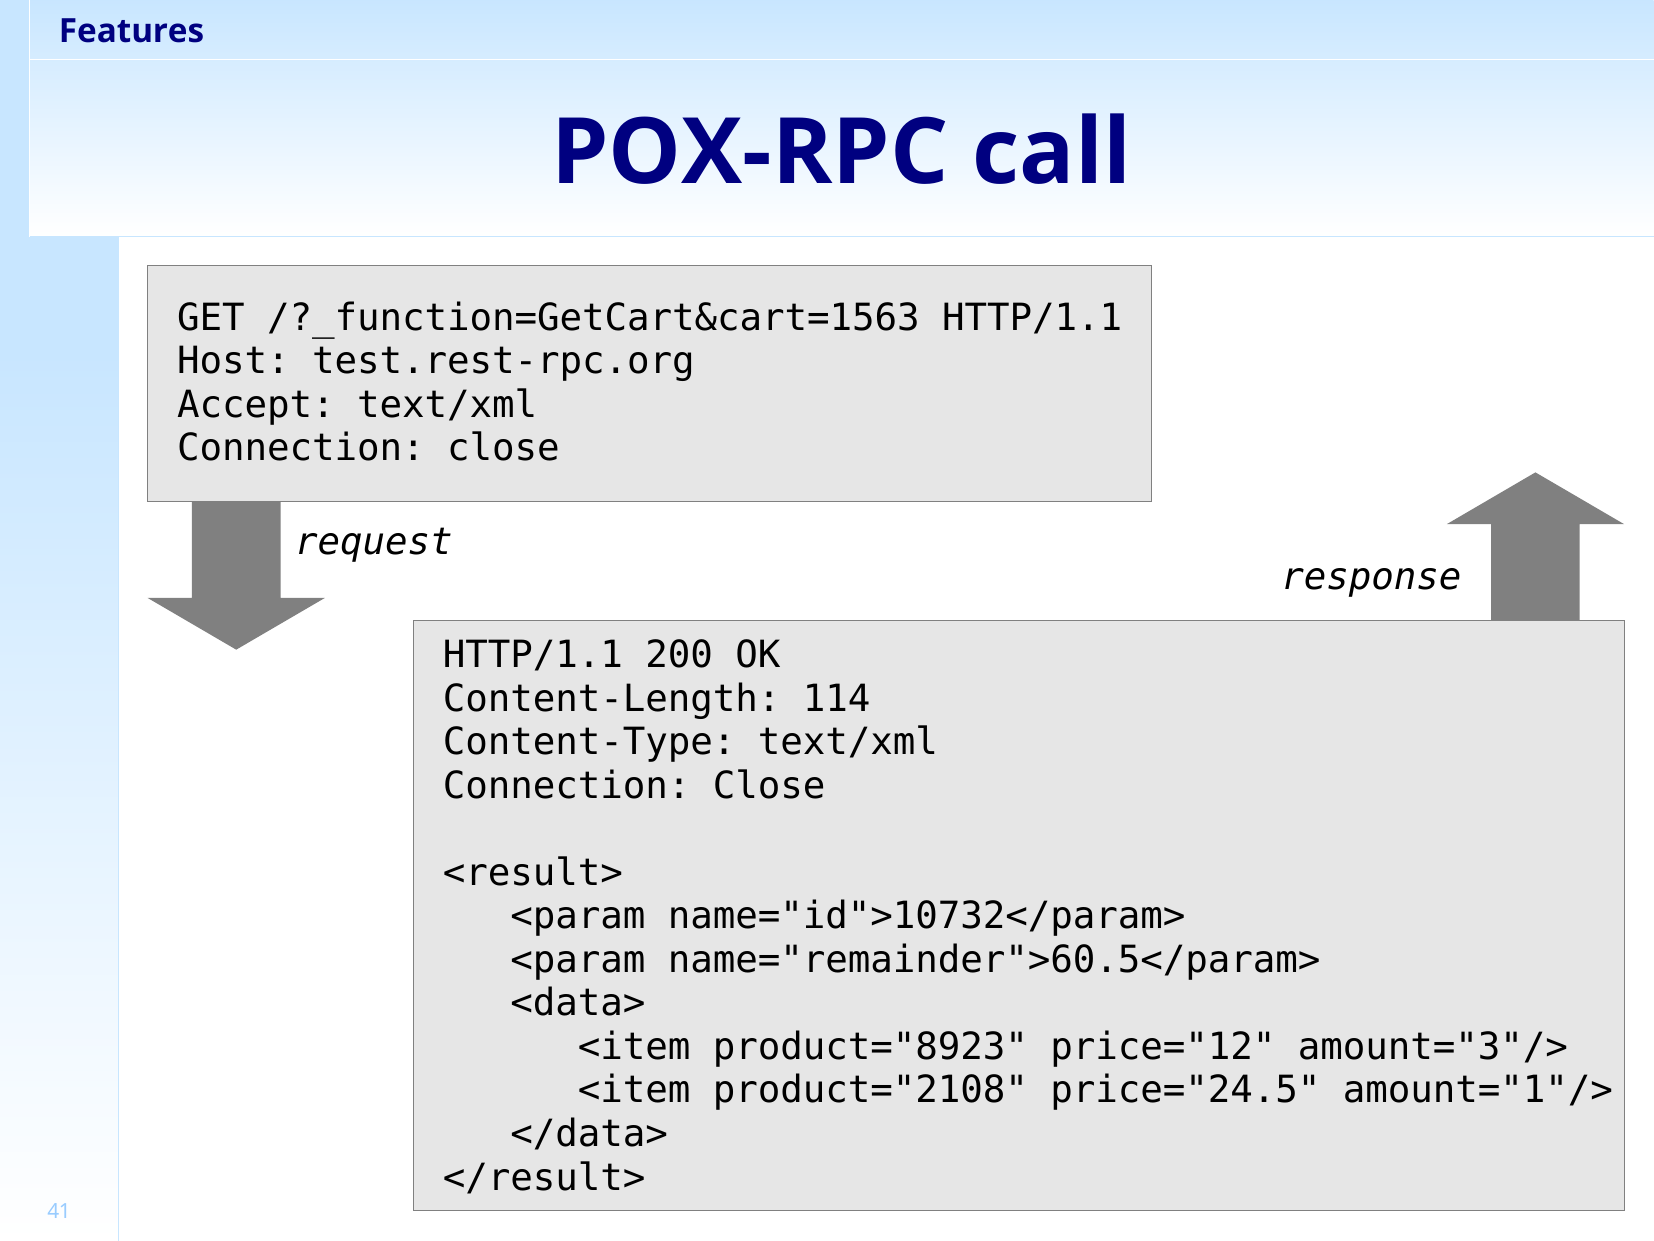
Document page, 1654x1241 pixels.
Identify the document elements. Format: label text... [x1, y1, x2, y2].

text_box [413, 472, 1625, 1211]
list HTTP/1.1 200 OK Content-Length: 114 Content-Type: text/xml Connection: Close <result> <param name="id">10732</param> <param name="remainder">60.5</param> <data> <item product="8923" price="12" amount="3"/> <item product="2108" price="24.5" amount="1"/> </data> </result> [442, 633, 1625, 1199]
list response [1281, 555, 1489, 615]
text_box [147, 502, 306, 650]
list GET /?_function=GetCart&cart=1563 HTTP/1.1 Host: test.rest-rpc.org Accept: text/xml Connection: close [177, 295, 1241, 502]
title Features [59, 0, 355, 60]
list request [295, 519, 473, 609]
title POX-RPC call [29, 59, 1654, 237]
text_box [147, 265, 1152, 502]
